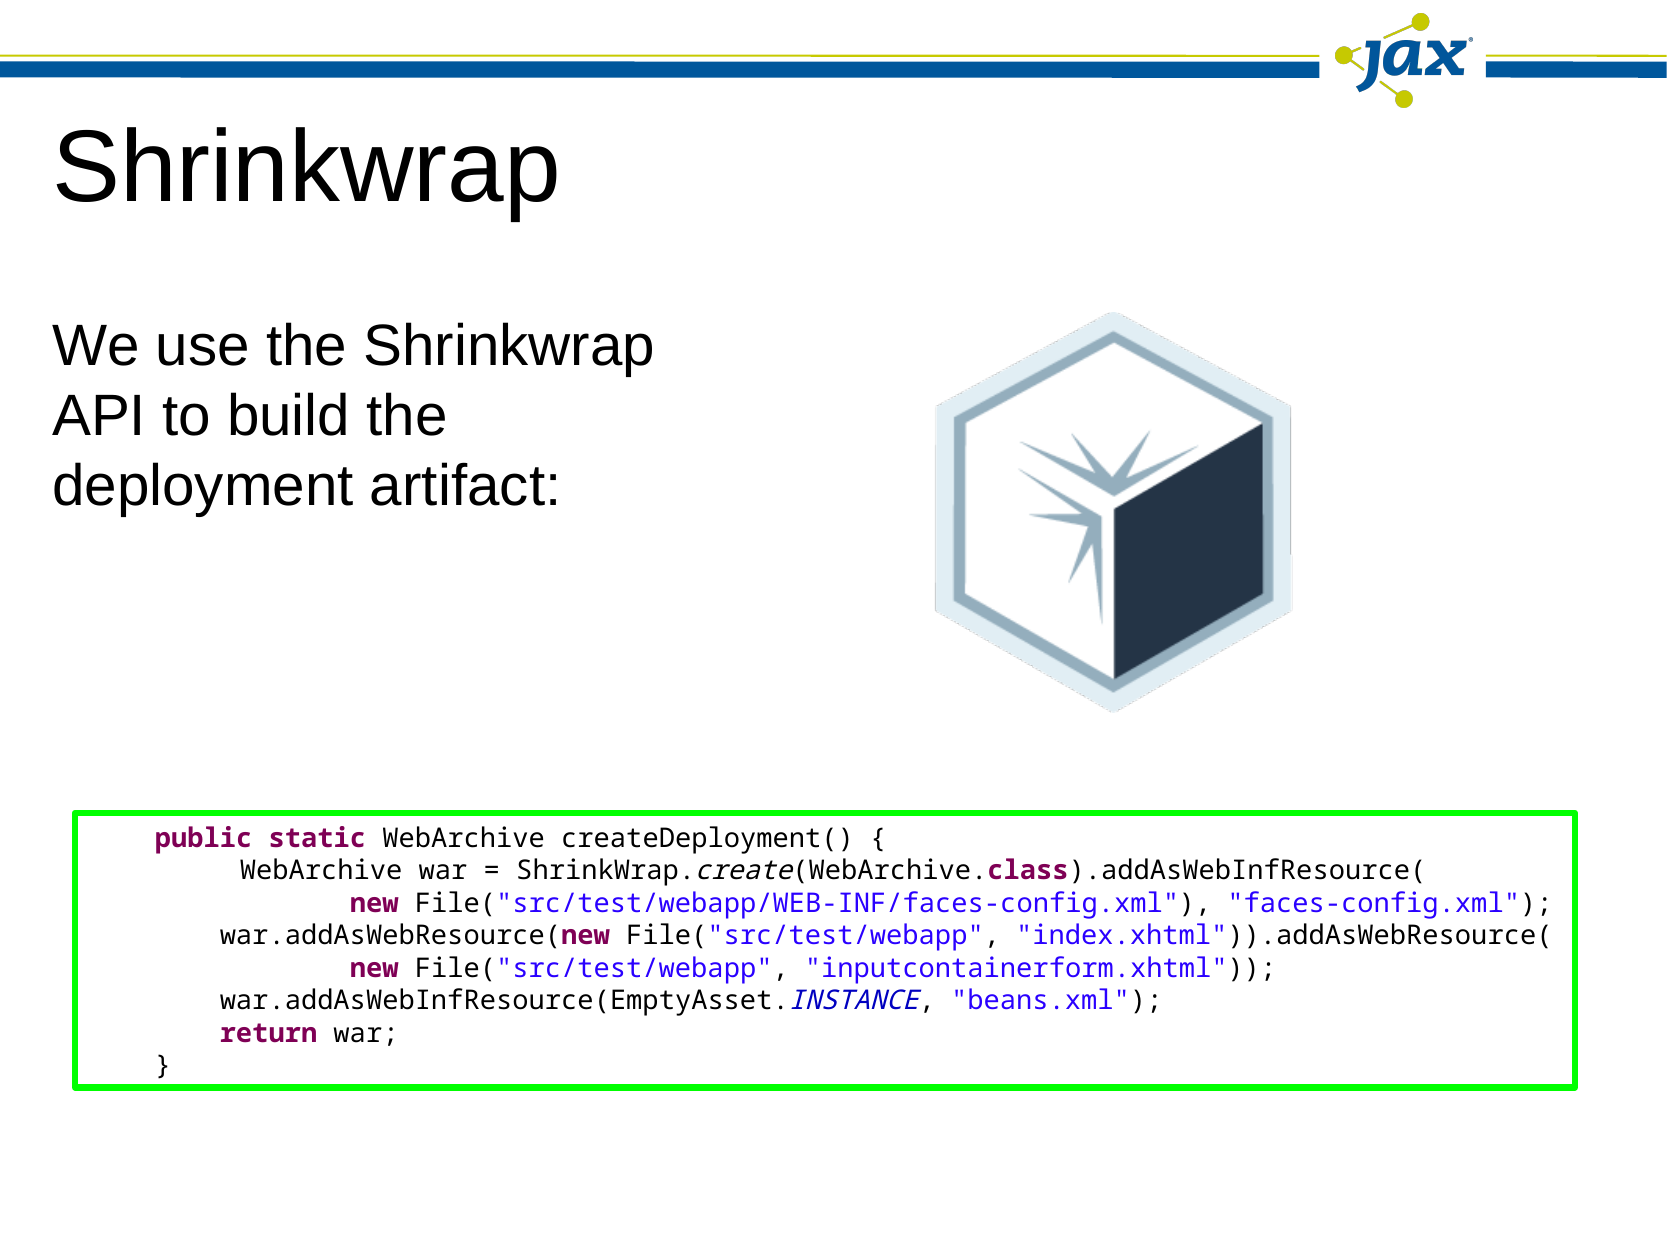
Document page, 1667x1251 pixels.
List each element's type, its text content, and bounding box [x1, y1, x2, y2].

picture [1335, 13, 1473, 91]
title Shrinkwrap [37, 91, 1651, 230]
picture [912, 312, 1313, 713]
list We use the Shrinkwrap API to build the deployment artifact: [37, 300, 751, 751]
text_box public static WebArchive createDeployment() { WebArchive war = ShrinkWrap.create(WebArchive.class).addAsWebInfResource( new File("src/test/webapp/WEB-INF/faces-config.xml"), "faces-config.xml"); war.addAsWebResource(new File("src/test/webapp", "index.xhtml")).addAsWebResource( new File("src/test/webapp", "inputcontainerform.xhtml")); war.addAsWebInfResource(EmptyAsset.INSTANCE, "beans.xml"); return war; } [75, 812, 1576, 1088]
